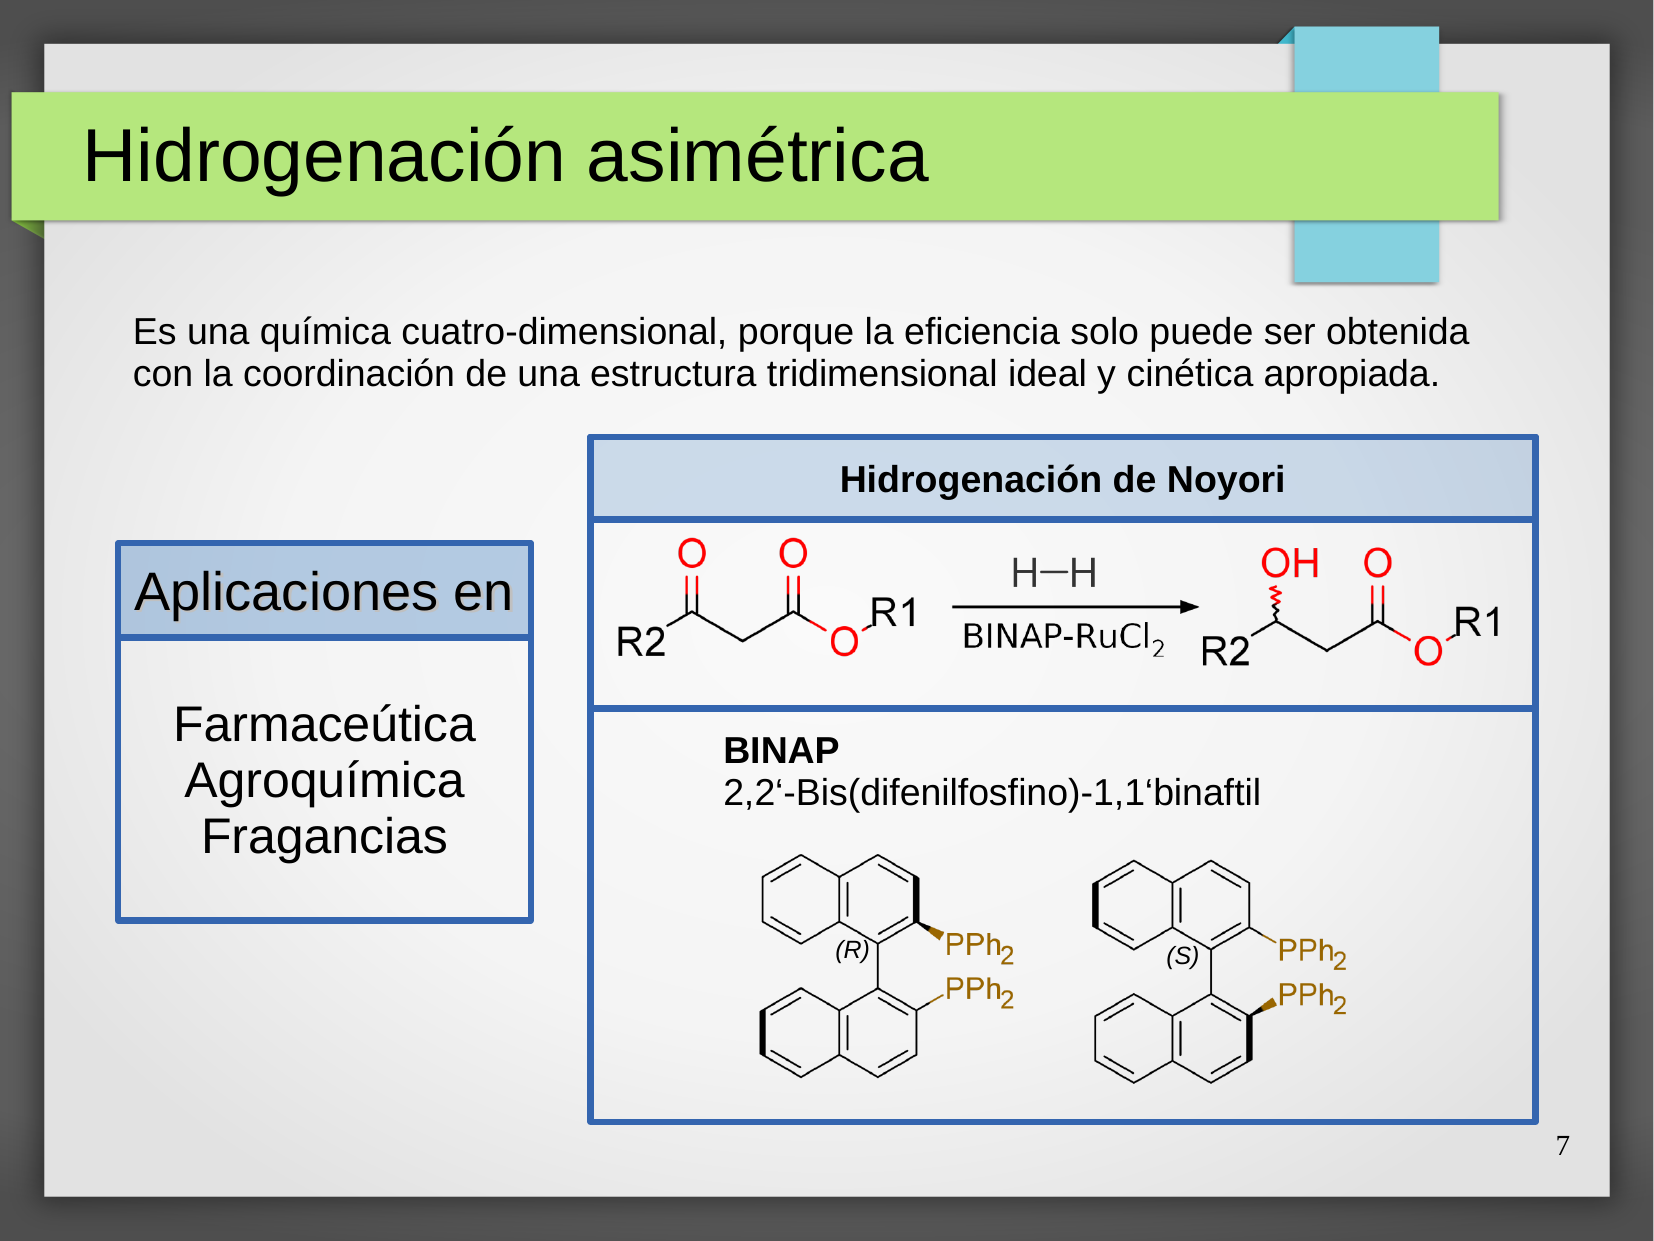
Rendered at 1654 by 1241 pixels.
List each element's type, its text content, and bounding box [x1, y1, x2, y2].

text_box (S) [1151, 933, 1215, 976]
text_box <number> [1185, 1129, 1571, 1215]
picture [0, 0, 1654, 1241]
text_box Hidrogenación de Noyori [594, 440, 1532, 520]
text_box (R) [820, 927, 885, 970]
text_box Es una química cuatro-dimensional, porque la eficiencia solo puede ser obtenida con la coordinación de una estructura tridimensional ideal y cinética apropiada. [118, 301, 1524, 414]
text_box Hidrogenación asimétrica [82, 94, 1264, 213]
text_box BINAP 2,2‘-Bis(difenilfosfino)-1,1‘binaftil [708, 720, 1277, 820]
text_box Aplicaciones en [118, 543, 531, 638]
text_box Farmaceútica Agroquímica Fragancias [118, 638, 531, 921]
